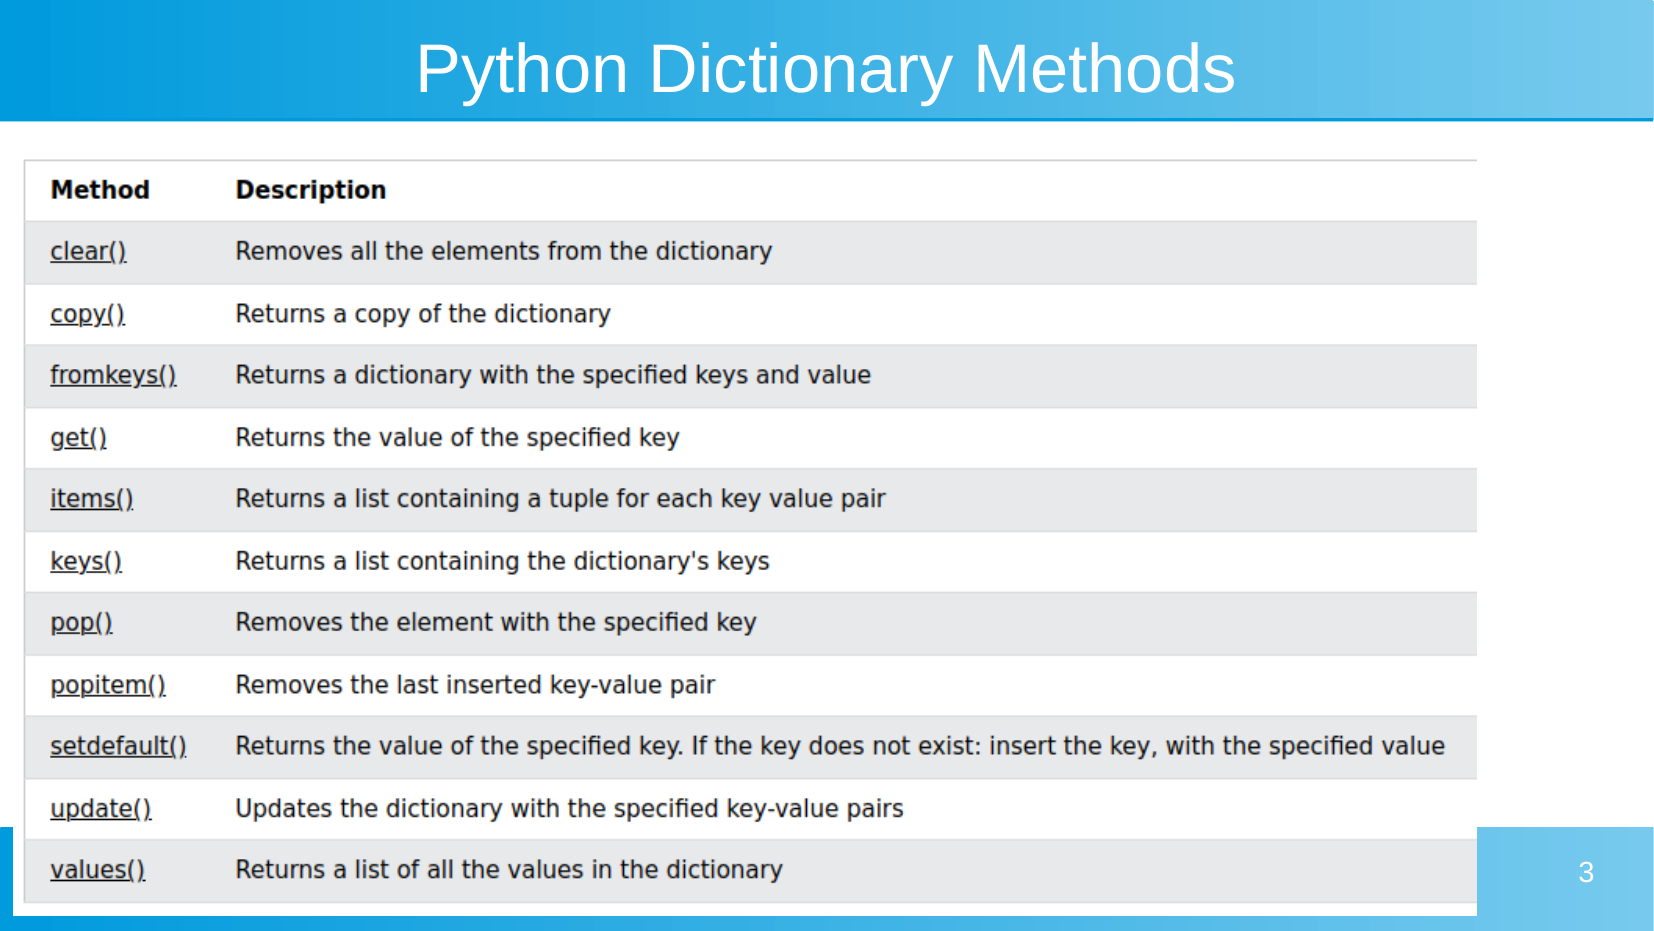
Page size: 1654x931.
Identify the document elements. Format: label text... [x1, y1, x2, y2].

title Python Dictionary Methods [59, 29, 1595, 108]
picture [13, 152, 1477, 916]
